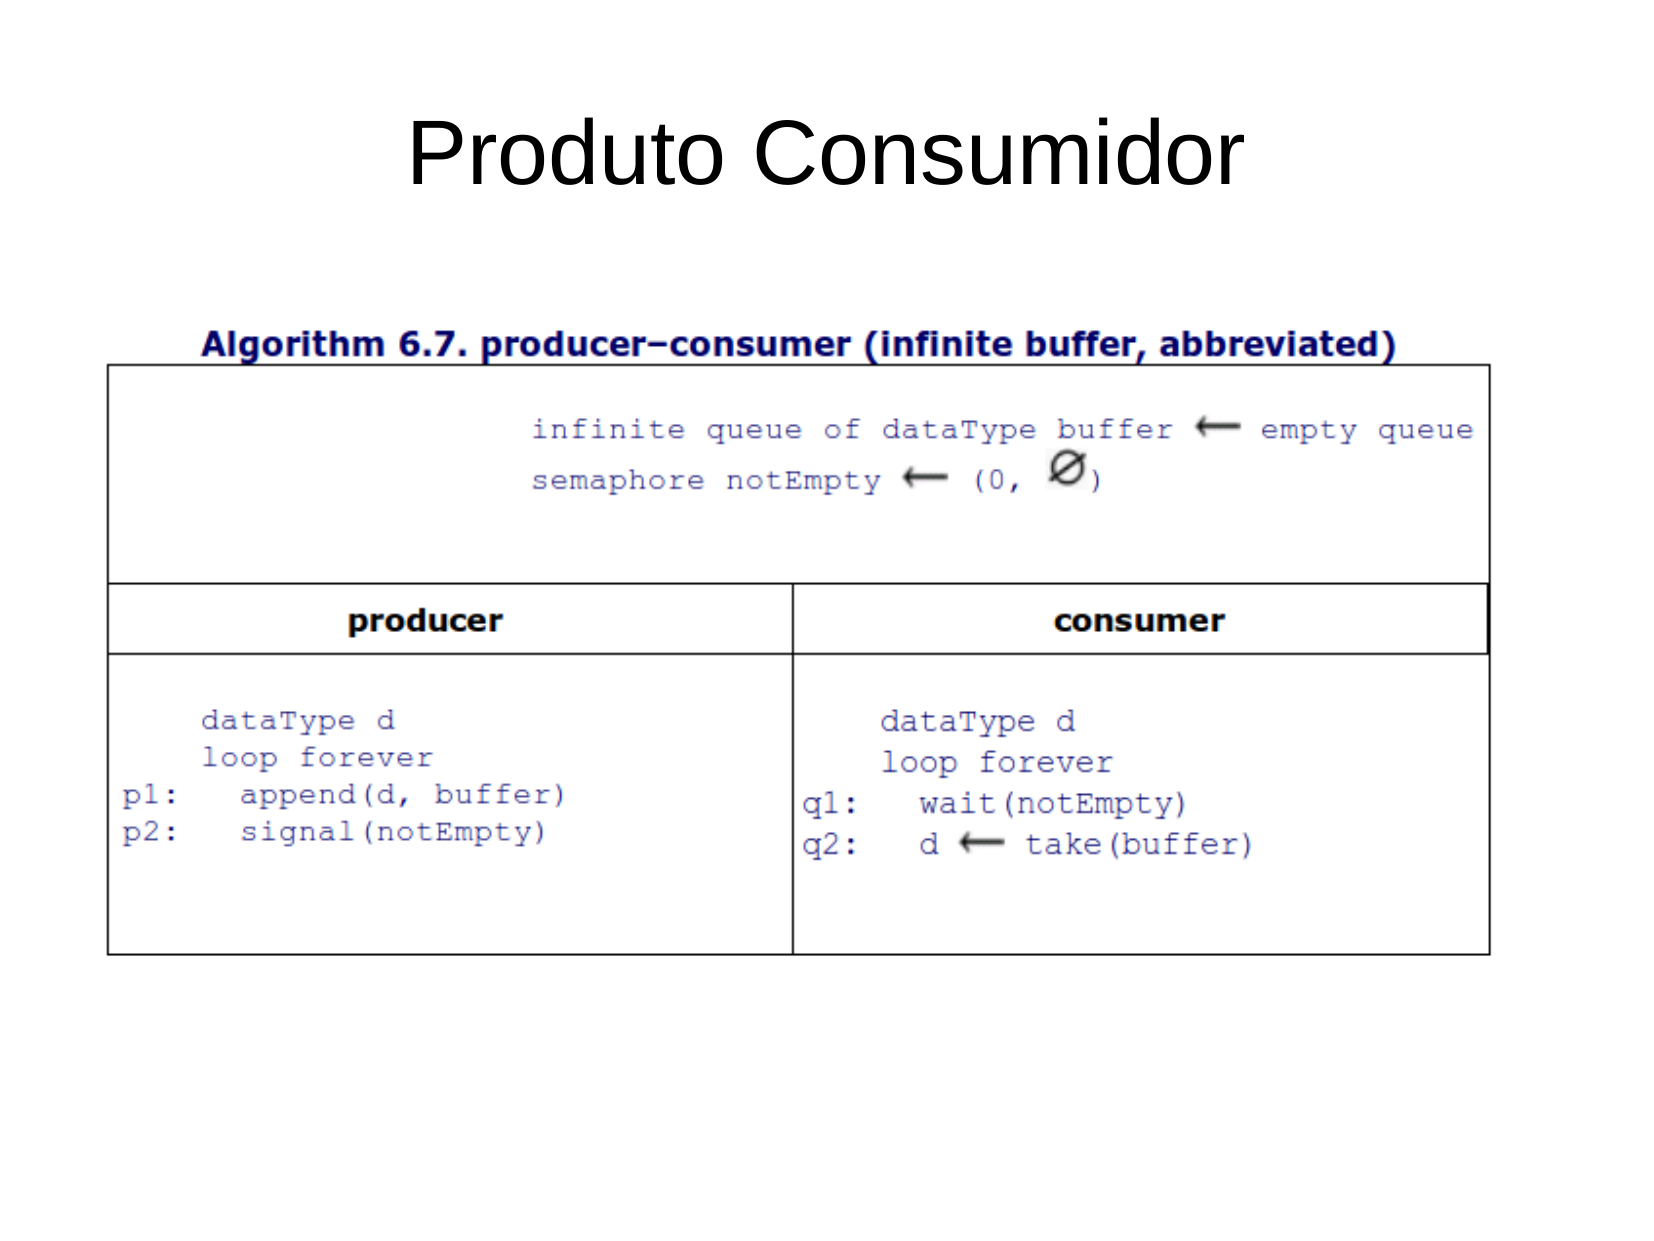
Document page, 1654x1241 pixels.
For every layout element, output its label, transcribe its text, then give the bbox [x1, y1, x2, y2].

title Produto Consumidor [82, 49, 1571, 257]
picture [82, 300, 1538, 999]
